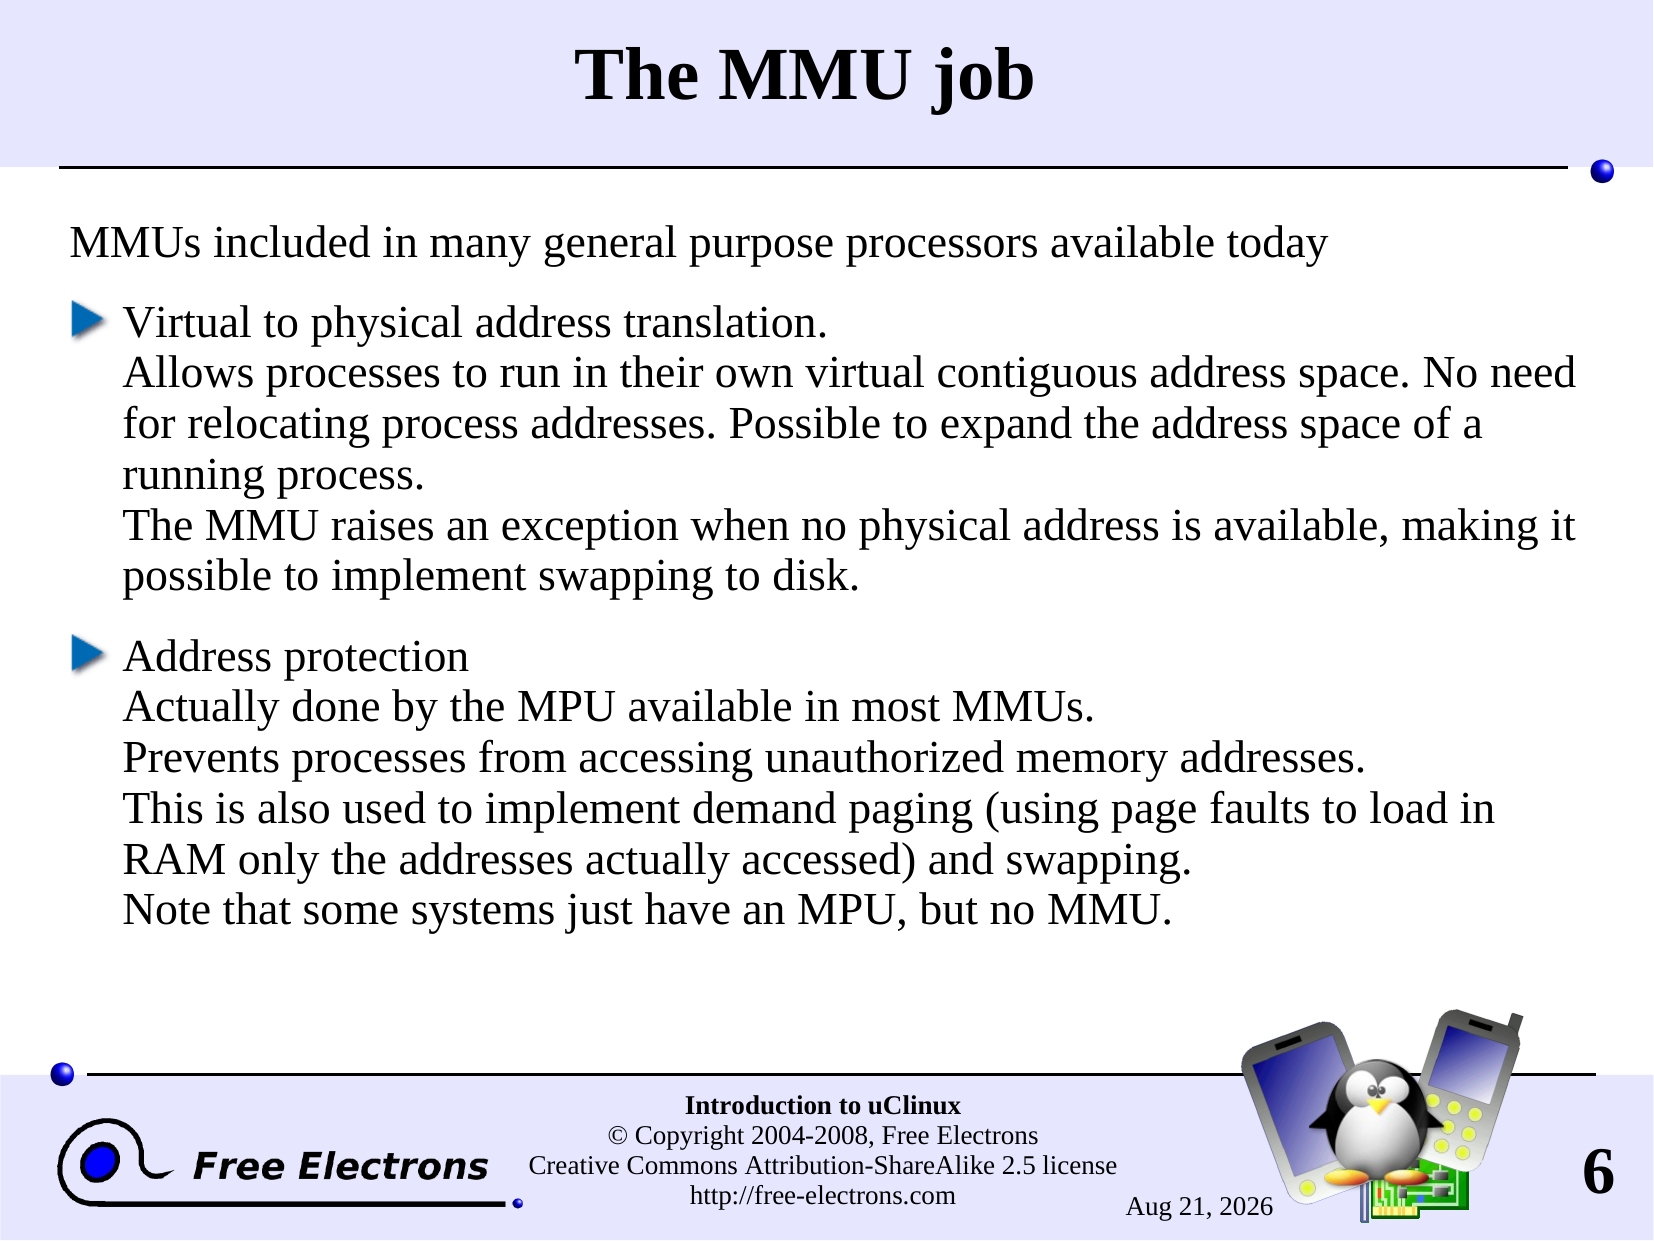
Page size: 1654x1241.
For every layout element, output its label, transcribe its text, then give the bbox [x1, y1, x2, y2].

picture [50, 1107, 527, 1216]
title The MMU job [60, 25, 1551, 124]
picture [1225, 1035, 1531, 1241]
list MMUs included in many general purpose processors available today Virtual to physical address translation. Allows processes to run in their own virtual contiguous address space. No need for relocating process addresses. Possible to expand the address space of a running process. The MMU raises an exception when no physical address is available, making it possible to implement swapping to disk. Address protection Actually done by the MPU available in most MMUs. Prevents processes from accessing unauthorized memory addresses. This is also used to implement demand paging (using page faults to load in RAM only the addresses actually accessed) and swapping. Note that some systems just have an MPU, but no MMU. [51, 216, 1611, 1035]
